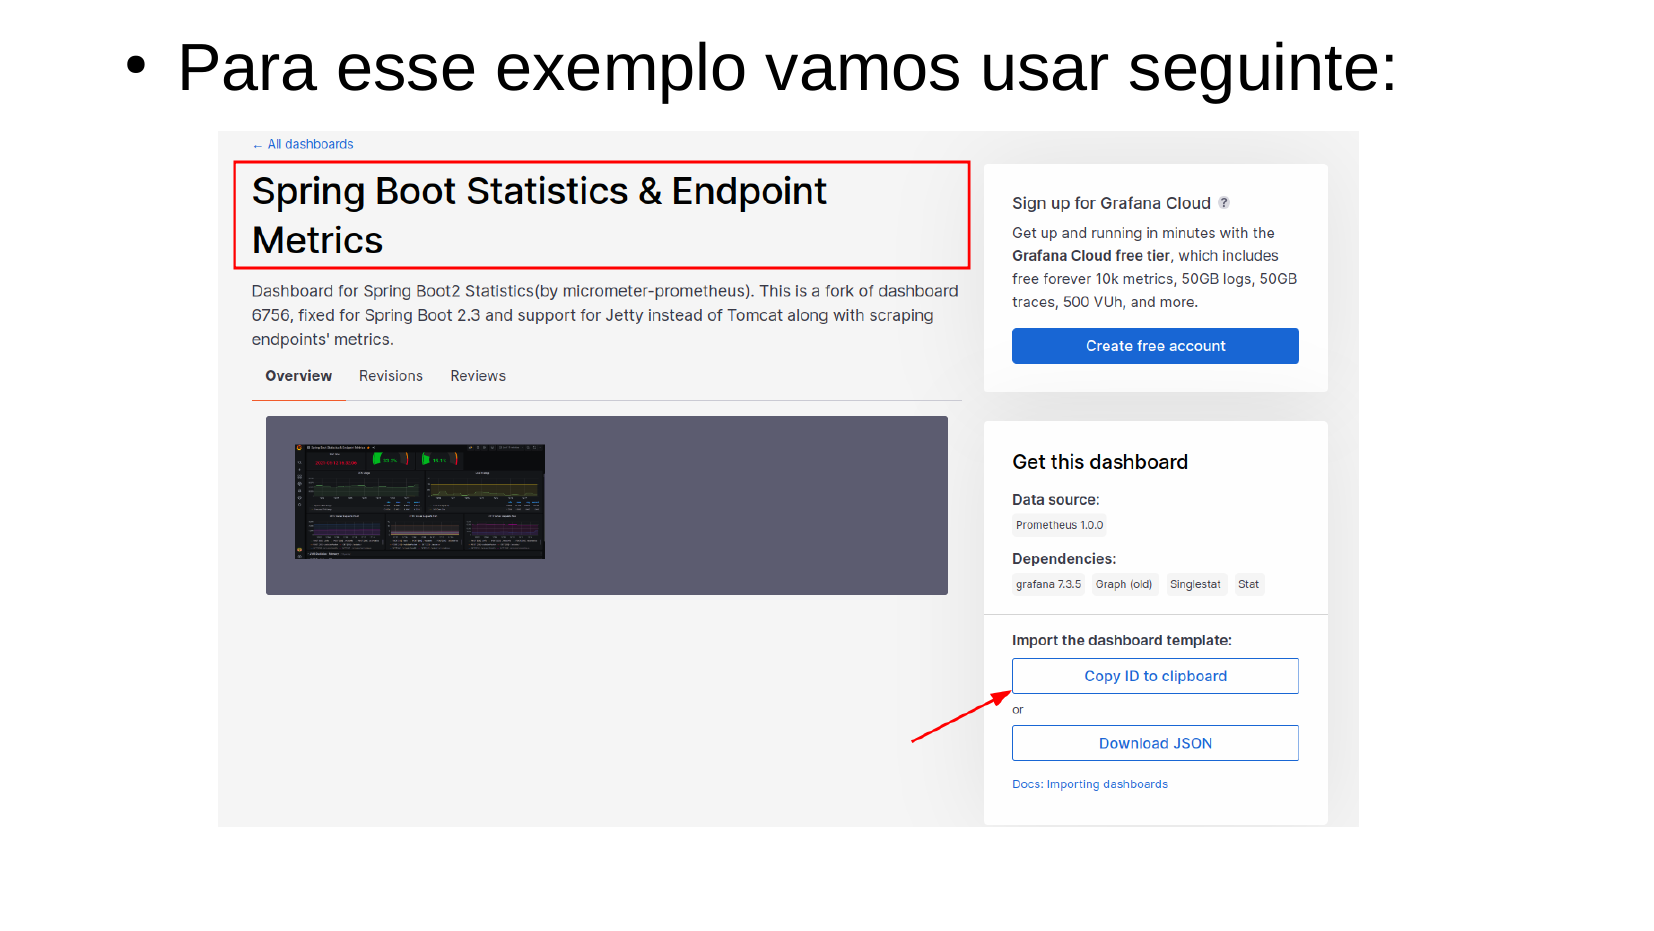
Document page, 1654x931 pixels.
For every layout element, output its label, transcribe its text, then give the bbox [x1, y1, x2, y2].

picture [218, 131, 1359, 827]
list Para esse exemplo vamos usar seguinte: [106, 29, 1595, 108]
